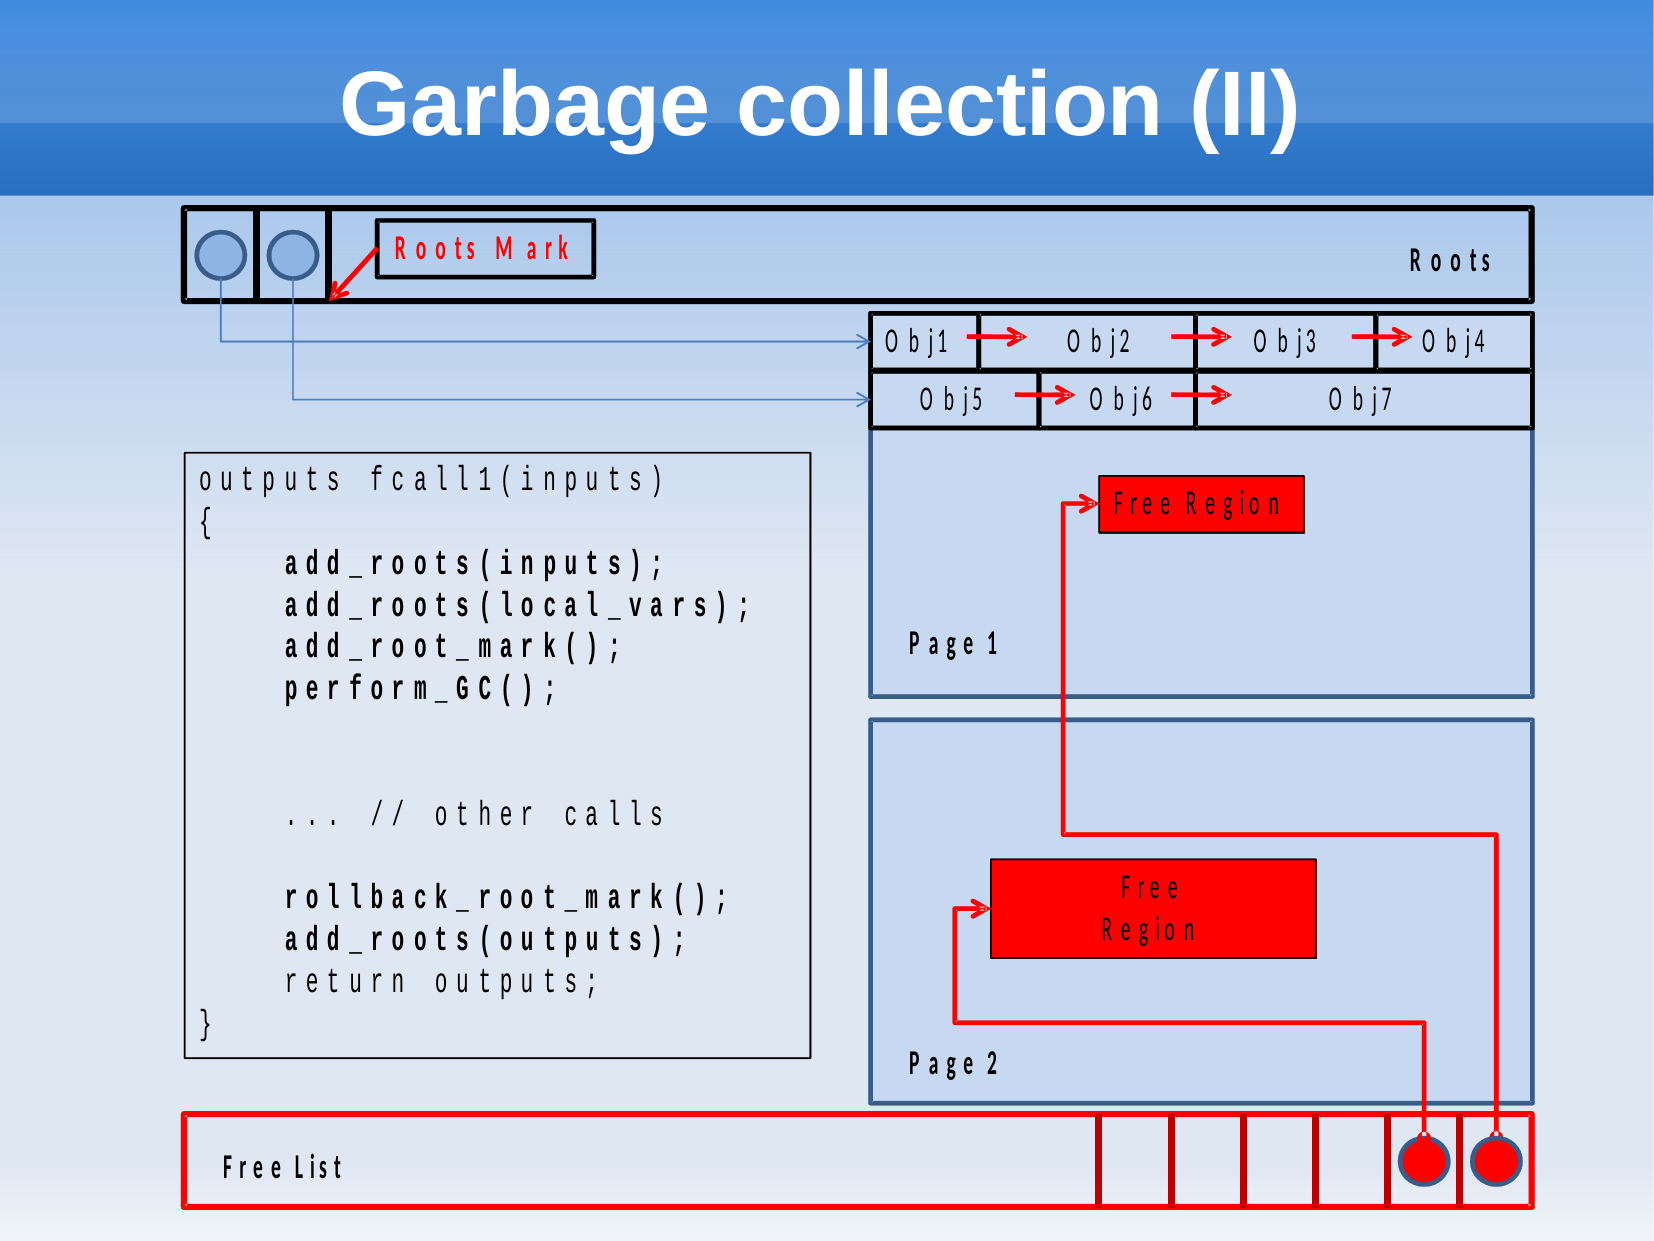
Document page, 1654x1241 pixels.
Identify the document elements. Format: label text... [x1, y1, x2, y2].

picture [0, 0, 1654, 1241]
title Garbage collection (II) [76, 0, 1565, 208]
